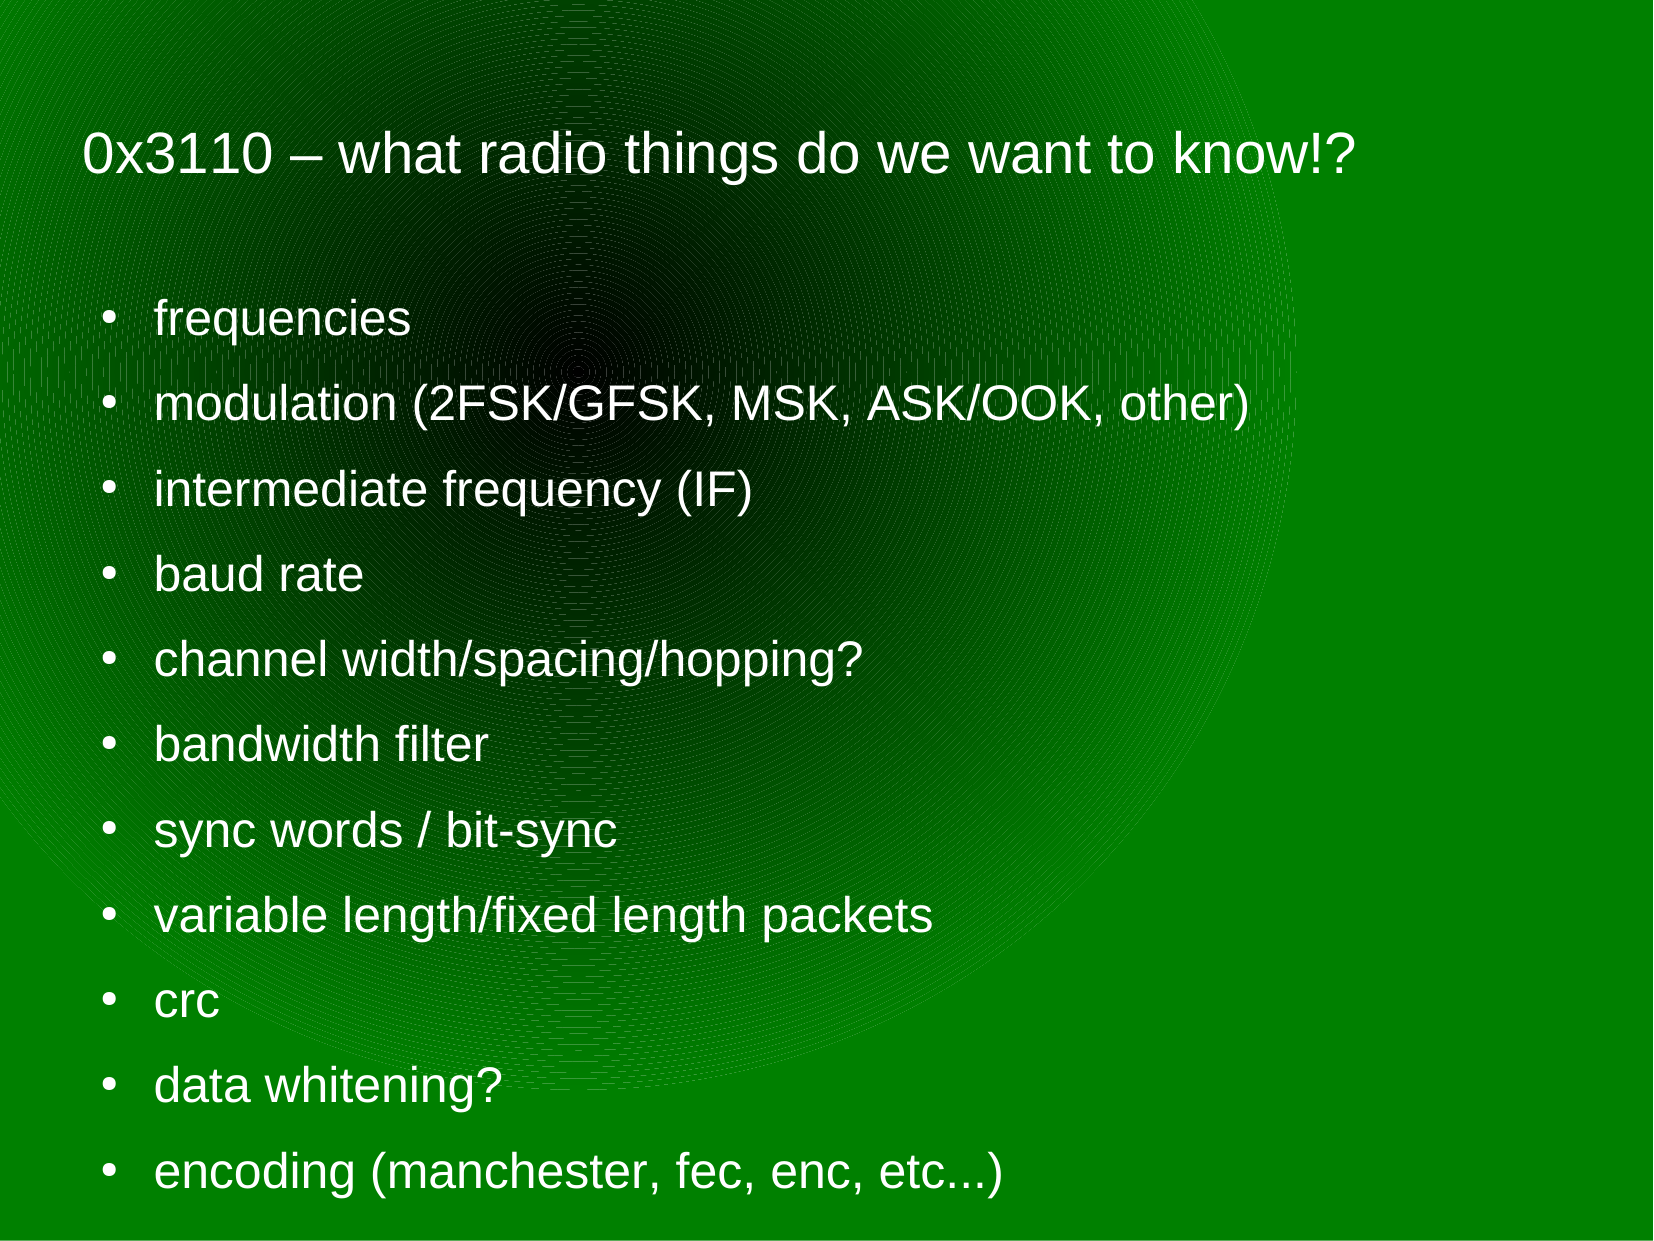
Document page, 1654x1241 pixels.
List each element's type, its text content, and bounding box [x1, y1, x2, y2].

list frequencies modulation (2FSK/GFSK, MSK, ASK/OOK, other) intermediate frequency (IF) baud rate channel width/spacing/hopping? bandwidth filter sync words / bit-sync variable length/fixed length packets crc data whitening? encoding (manchester, fec, enc, etc...) [82, 290, 1571, 1199]
title 0x3110 – what radio things do we want to know!? [82, 49, 1571, 257]
